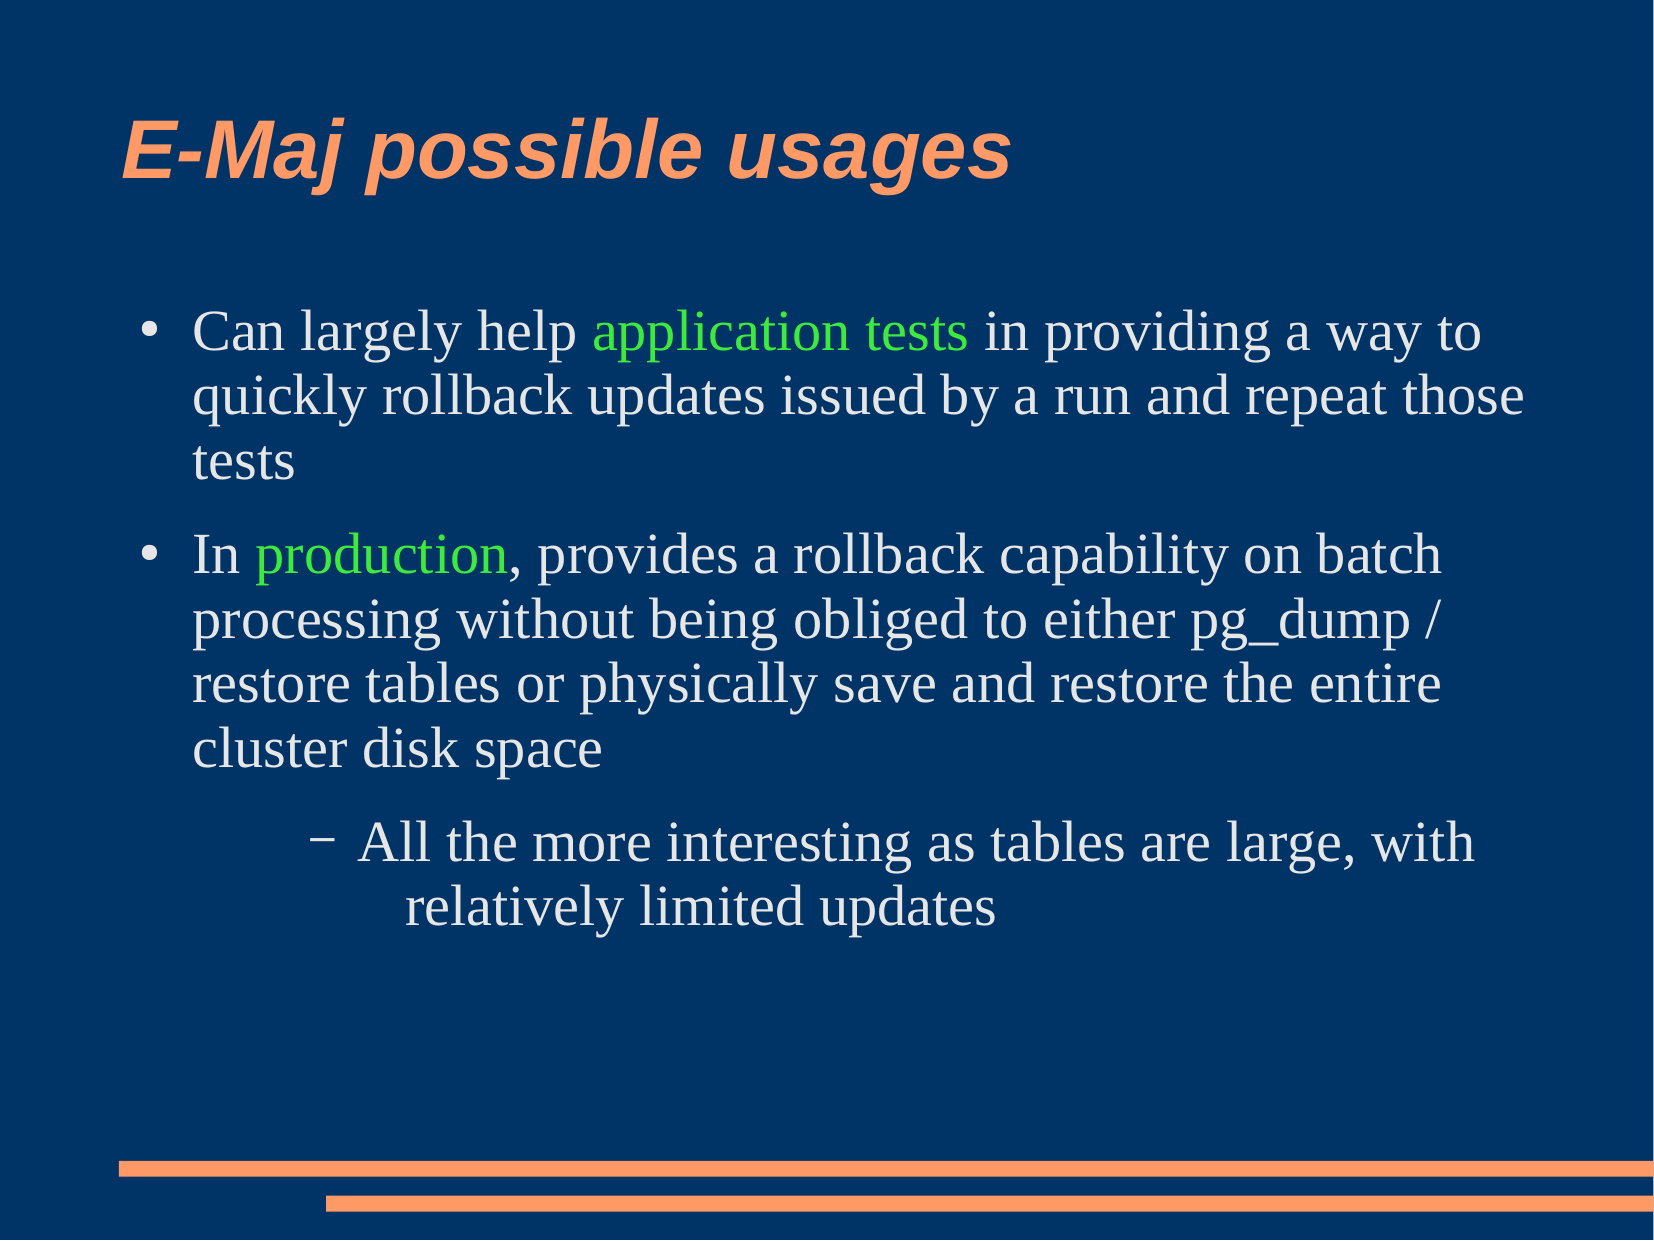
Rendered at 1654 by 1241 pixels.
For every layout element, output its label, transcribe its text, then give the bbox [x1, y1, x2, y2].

list Can largely help application tests in providing a way to quickly rollback updates issued by a run and repeat those tests In production, provides a rollback capability on batch processing without being obliged to either pg_dump / restore tables or physically save and restore the entire cluster disk space All the more interesting as tables are large, with relatively limited updates [121, 298, 1561, 1094]
title E-Maj possible usages [121, 46, 1534, 254]
